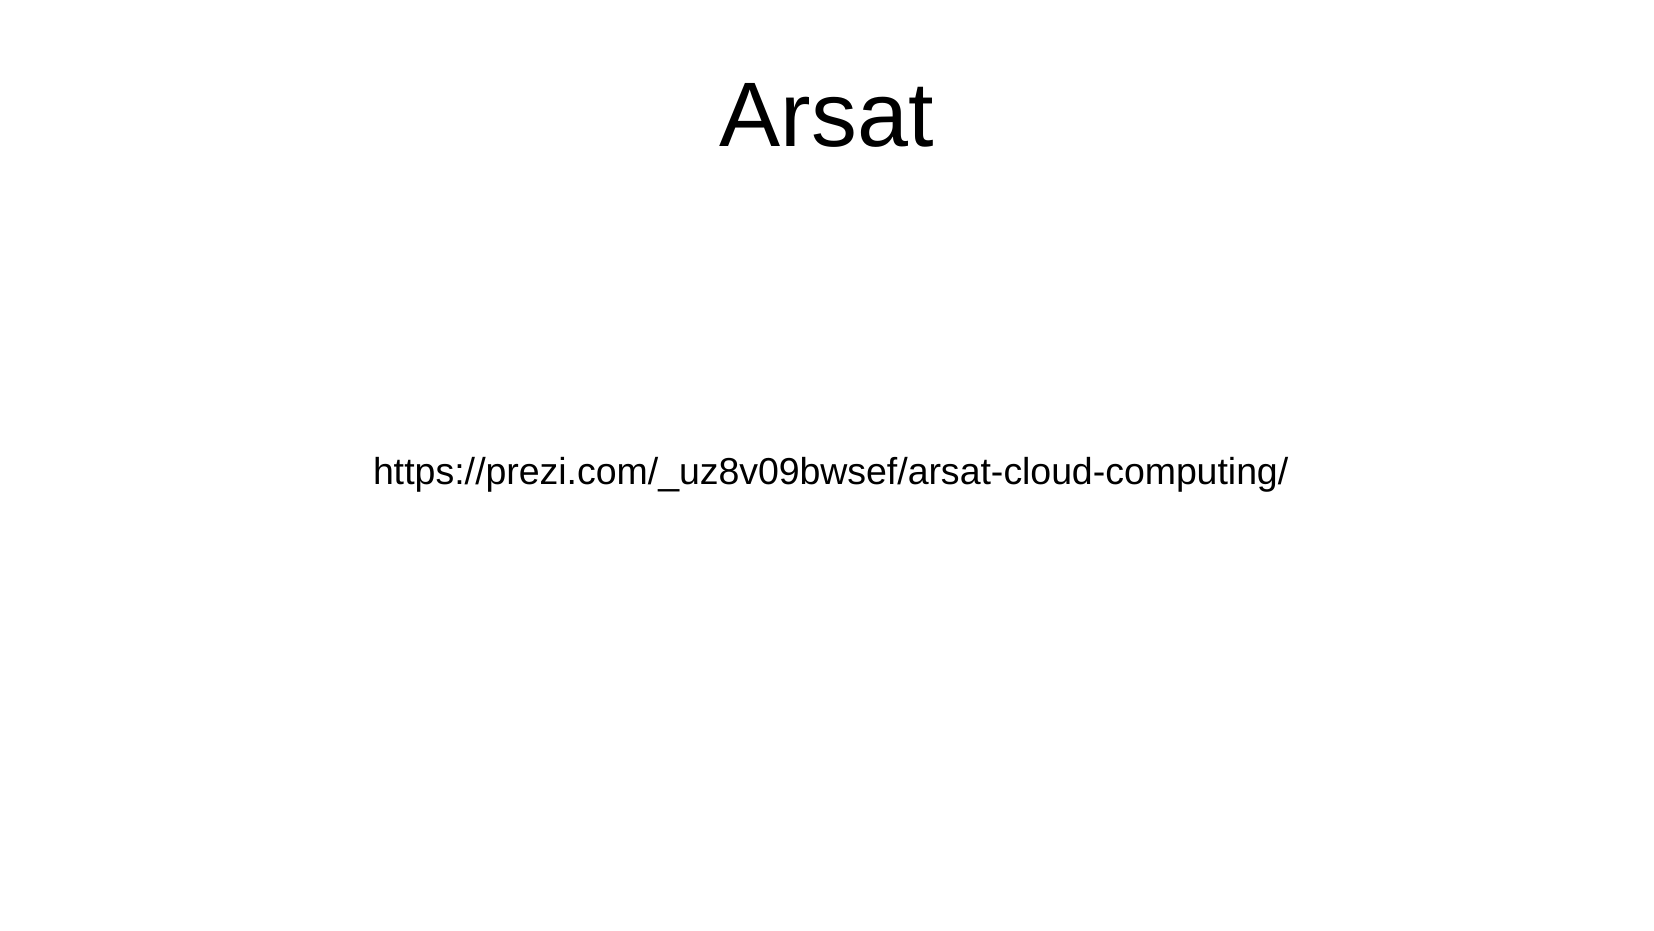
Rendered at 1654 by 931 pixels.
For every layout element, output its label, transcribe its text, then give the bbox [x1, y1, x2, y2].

title Arsat [82, 37, 1571, 193]
text_box https://prezi.com/_uz8v09bwsef/arsat-cloud-computing/ [358, 442, 1304, 493]
